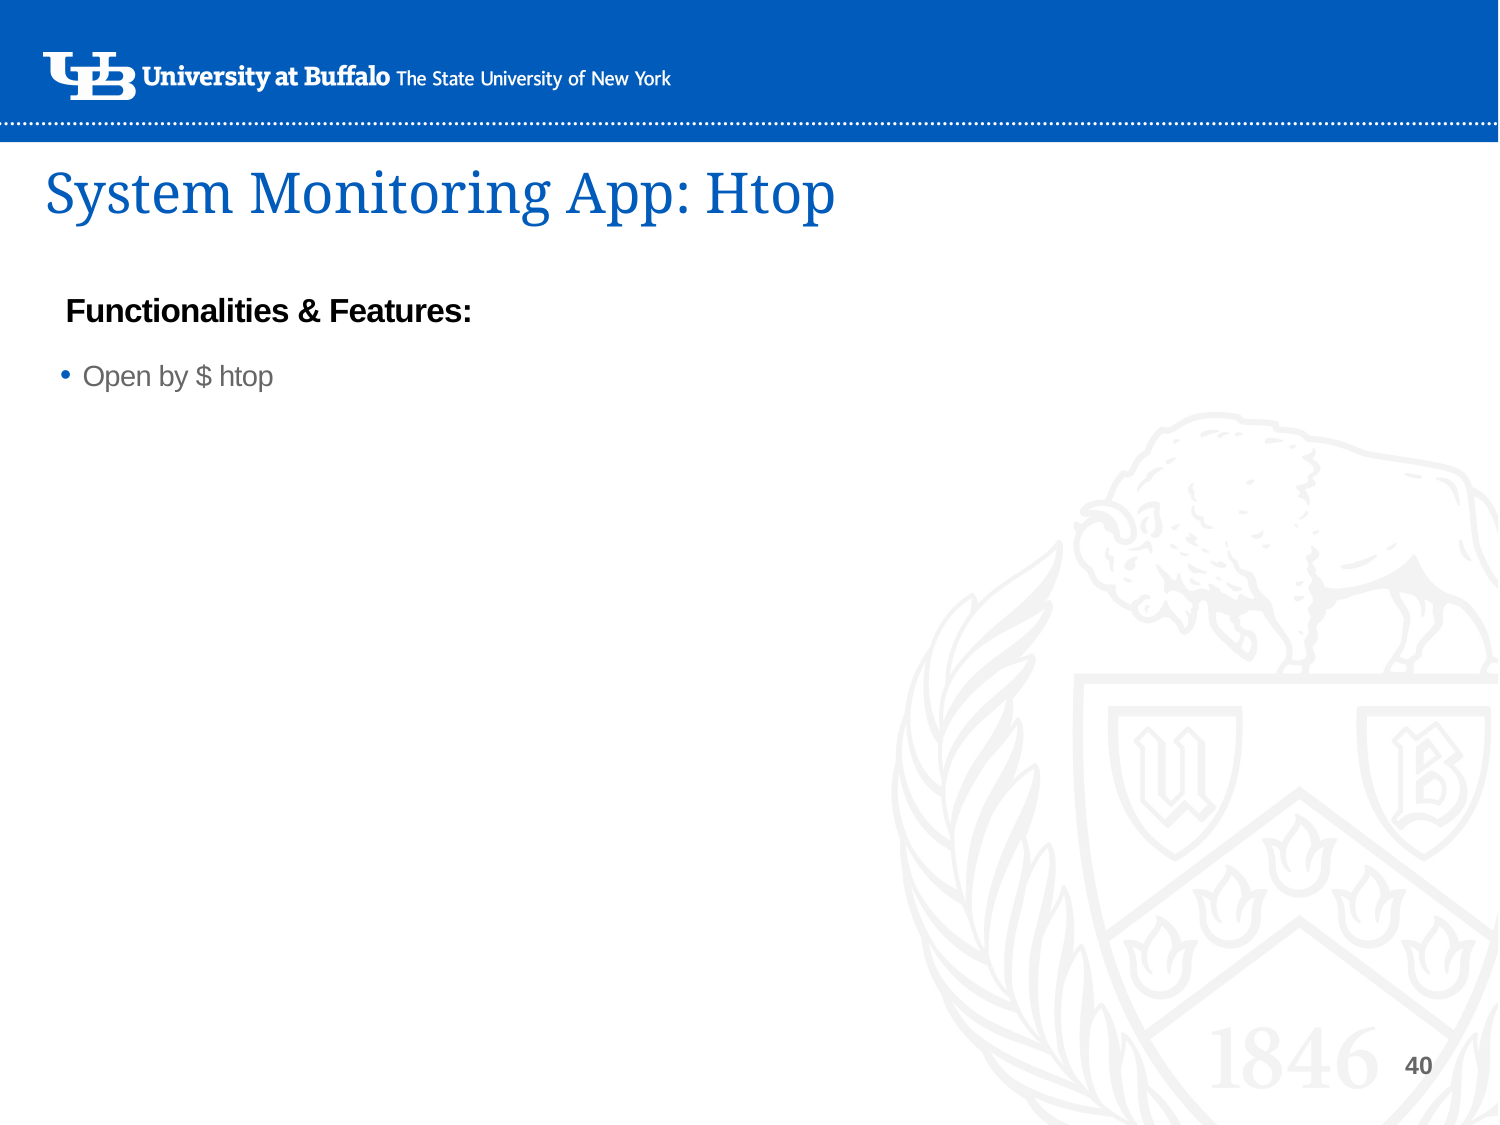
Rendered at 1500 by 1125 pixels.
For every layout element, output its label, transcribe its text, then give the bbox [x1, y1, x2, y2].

title System Monitoring App: Htop [30, 153, 1387, 233]
text_box Functionalities & Features: [50, 285, 586, 338]
list Open by $ htop [30, 354, 976, 571]
picture [0, 0, 1499, 1125]
